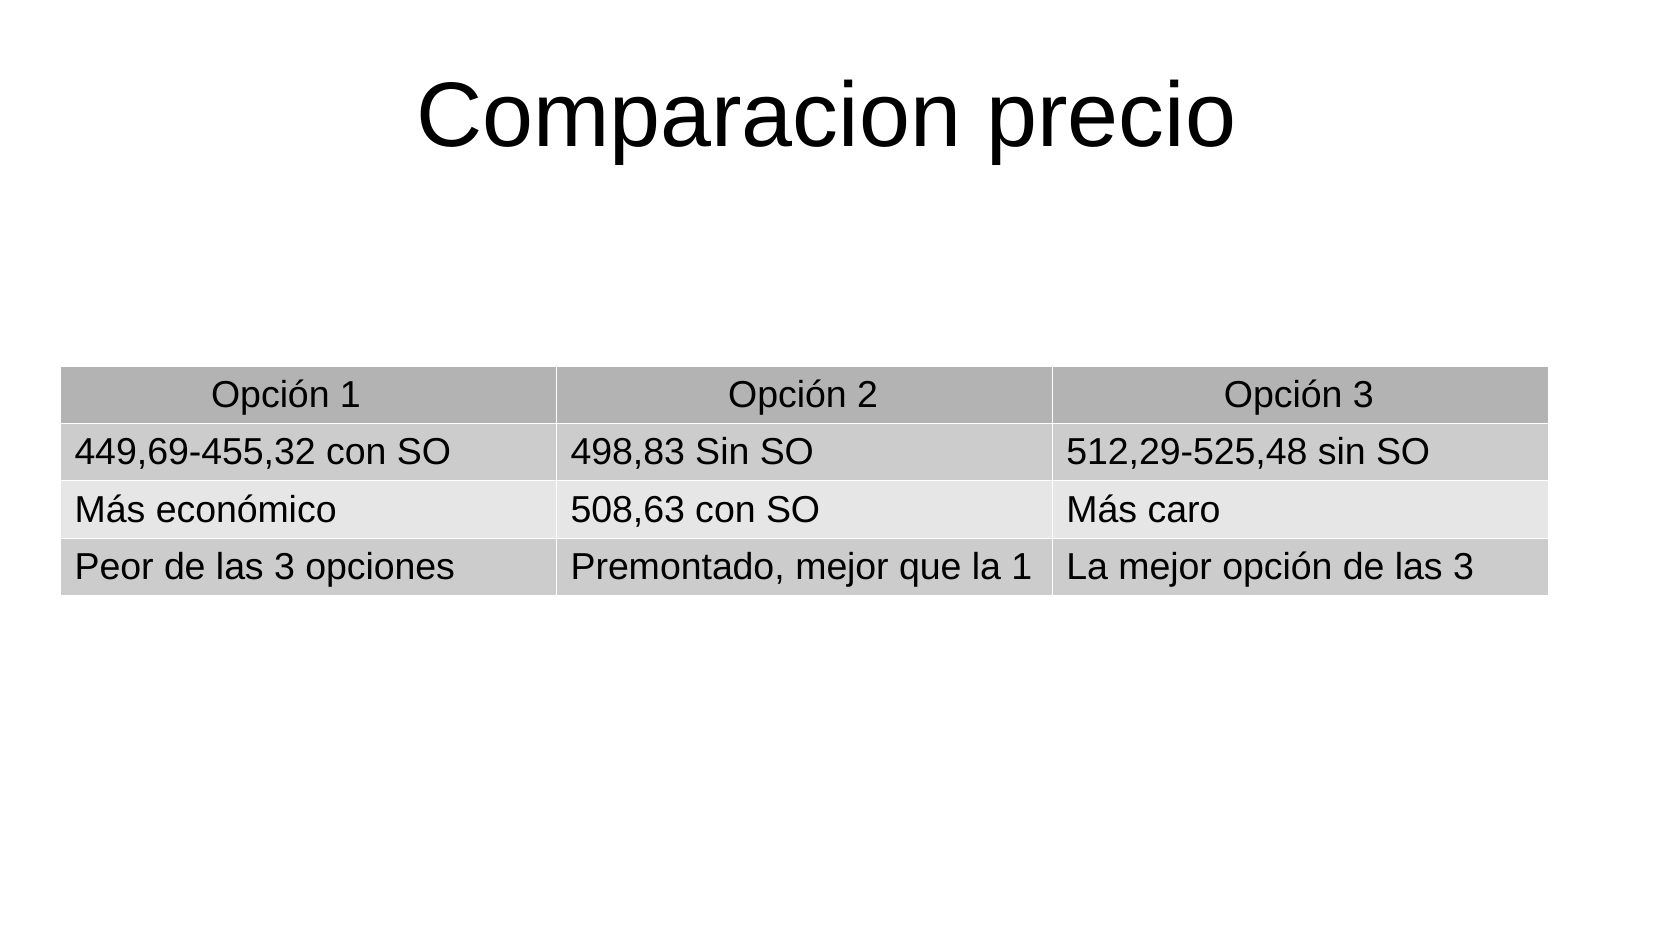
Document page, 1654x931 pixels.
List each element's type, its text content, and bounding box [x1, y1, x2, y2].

title Comparacion precio [82, 37, 1571, 193]
table_cell La mejor opción de las 3 [1053, 539, 1548, 595]
table_cell 498,83 Sin SO [557, 424, 1052, 480]
table_header Opción 3 [1053, 367, 1548, 423]
table_cell Más caro [1053, 481, 1548, 538]
table_cell Premontado, mejor que la 1 [557, 539, 1052, 595]
table_cell 449,69-455,32 con SO [61, 424, 556, 480]
table_header Opción 2 [557, 367, 1052, 423]
table_header Opción 1 [61, 367, 556, 423]
table_cell Más económico [61, 481, 556, 538]
table_cell Peor de las 3 opciones [61, 539, 556, 595]
table_cell 508,63 con SO [557, 481, 1052, 538]
table_cell 512,29-525,48 sin SO [1053, 424, 1548, 480]
